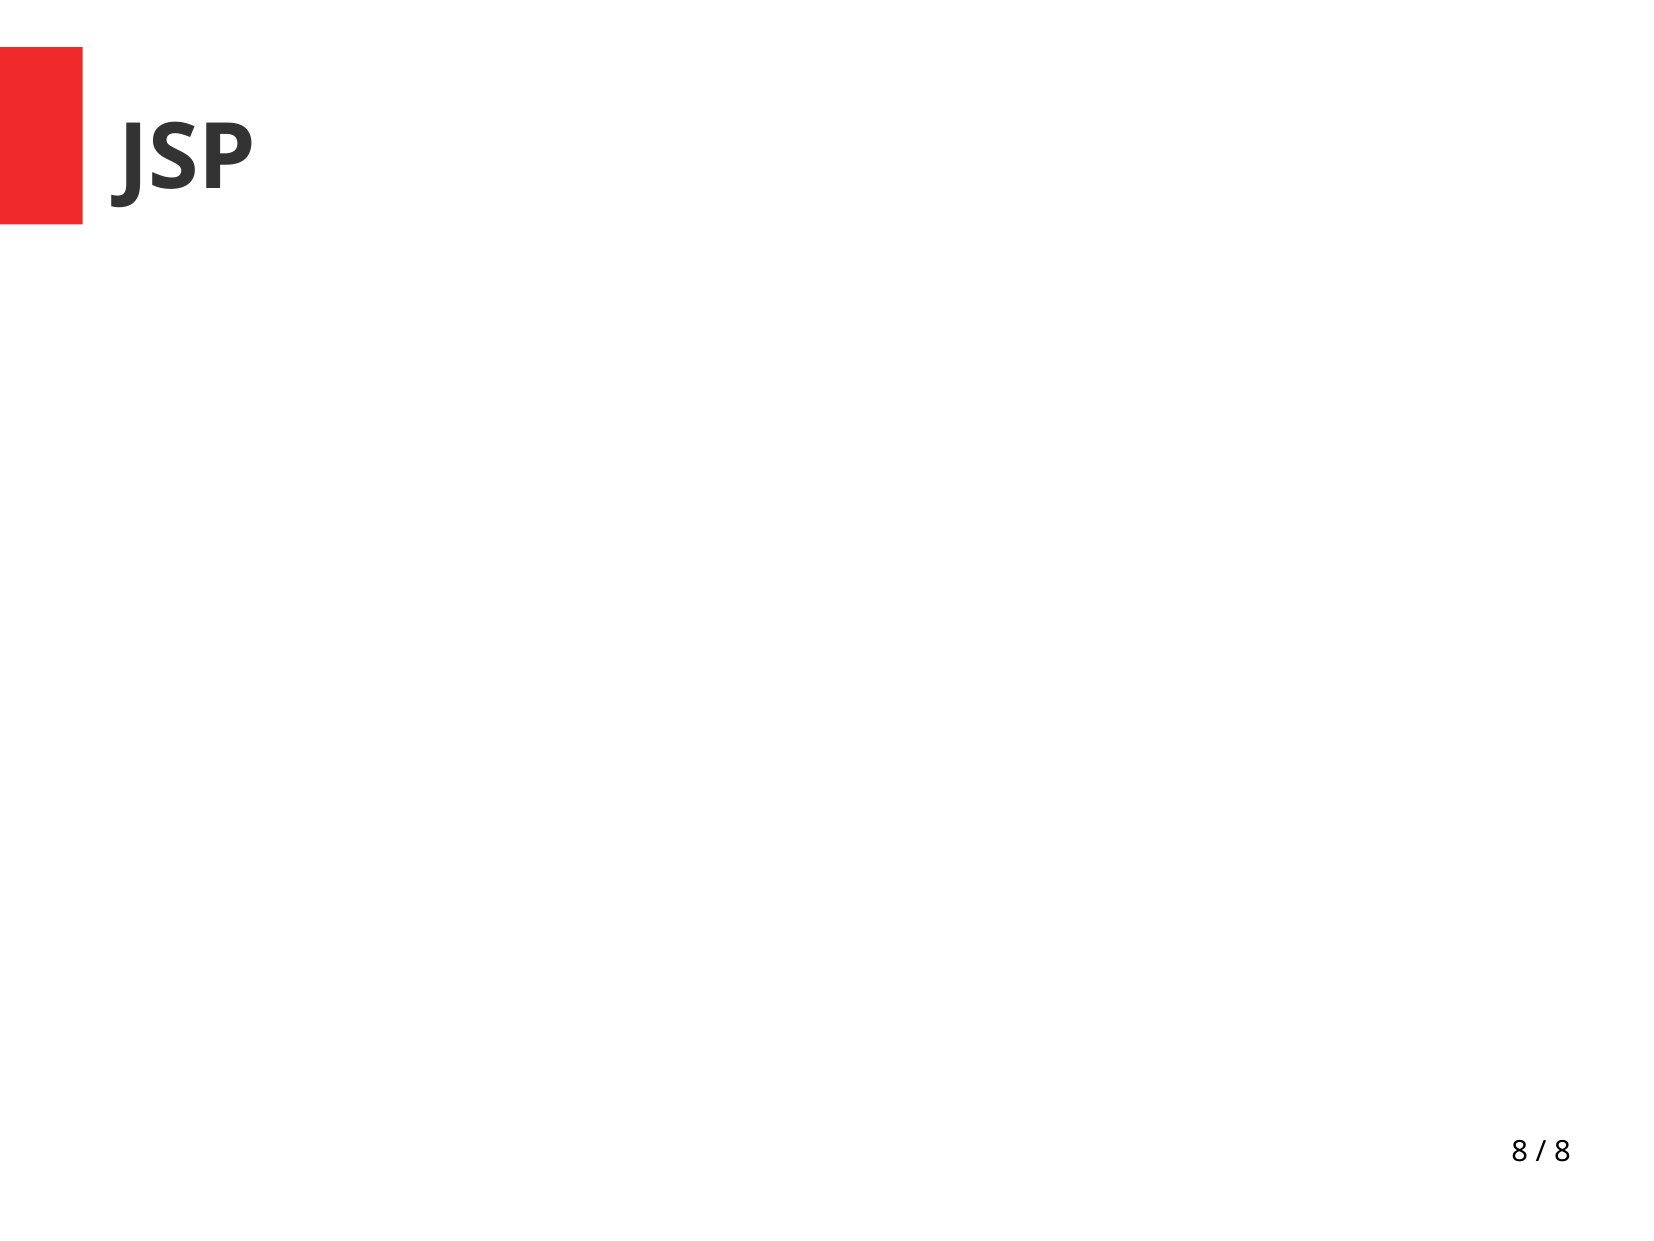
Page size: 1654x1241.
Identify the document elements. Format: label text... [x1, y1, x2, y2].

title JSP [118, 49, 1571, 257]
